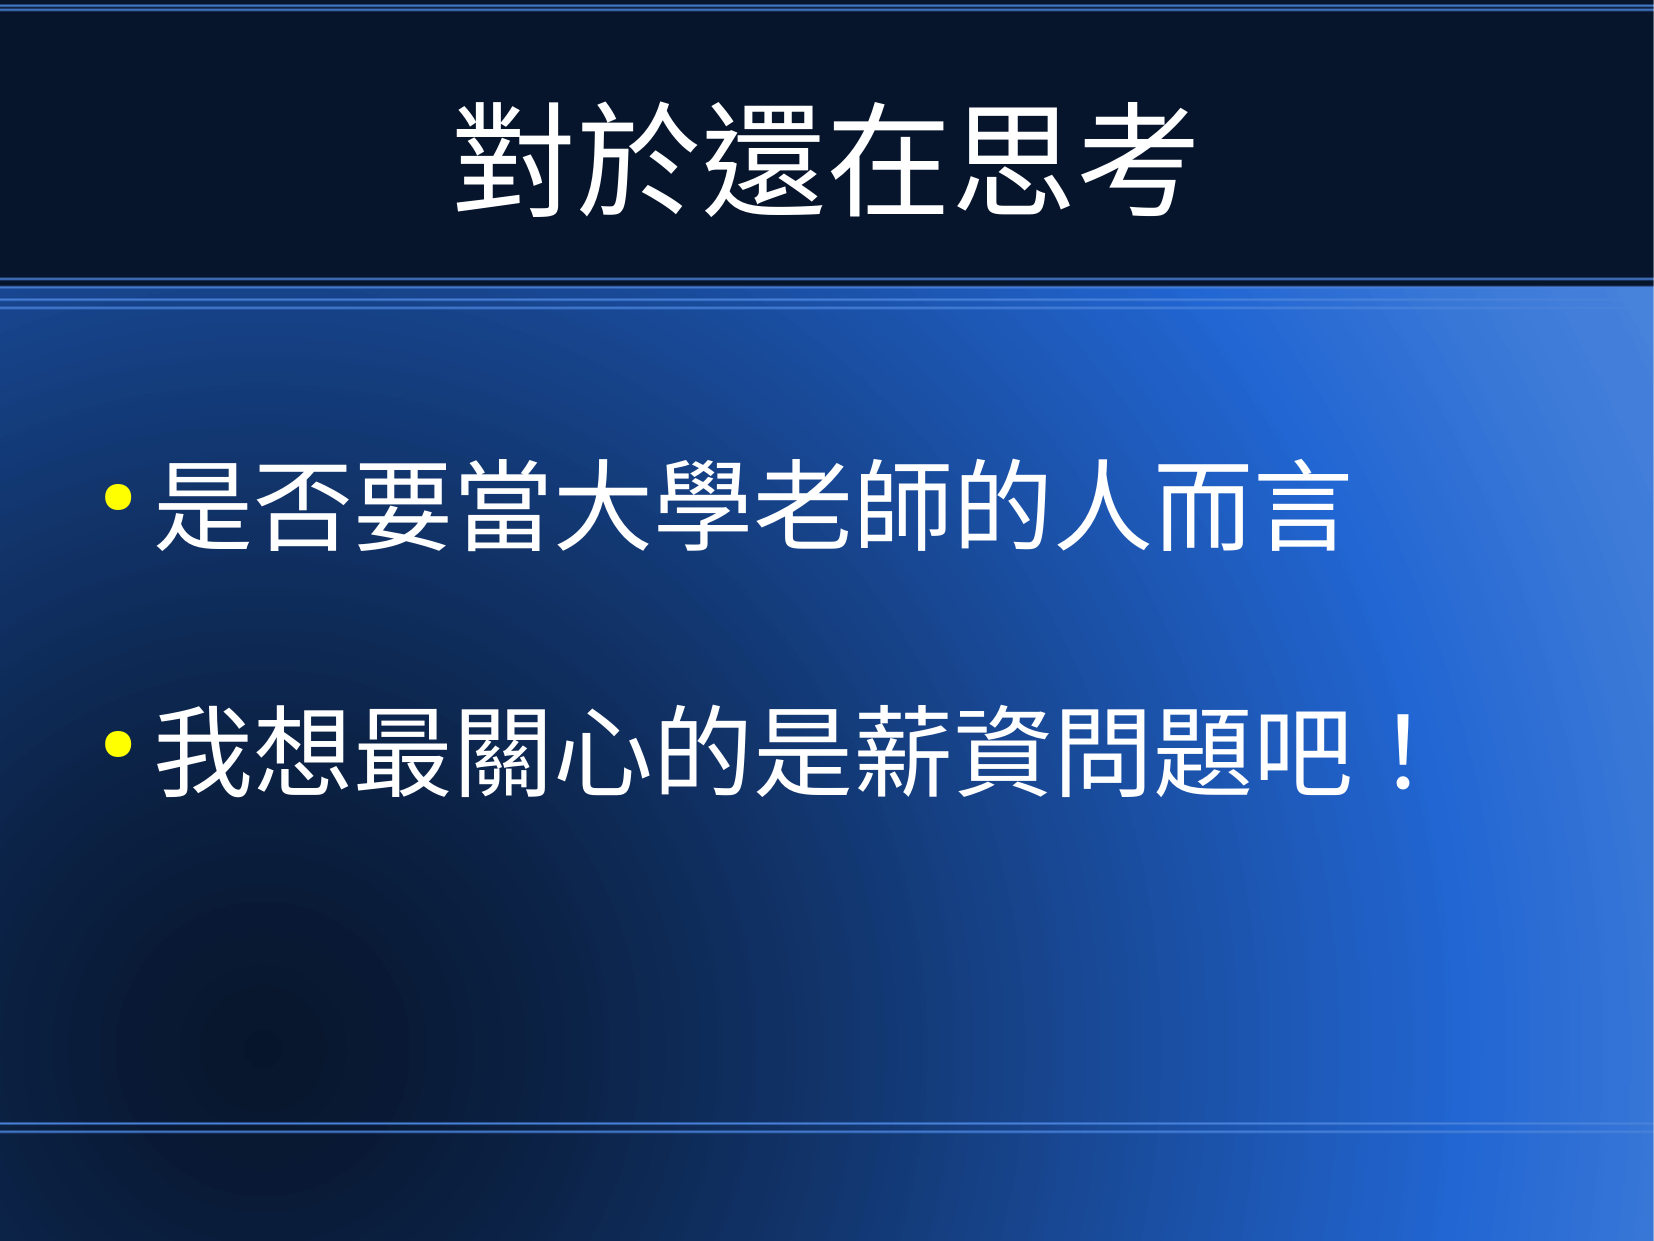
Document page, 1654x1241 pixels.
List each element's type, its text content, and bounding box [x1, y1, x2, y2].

picture [0, 0, 1654, 1241]
list 是否要當大學老師的人而言 我想最關心的是薪資問題吧！ [82, 355, 1571, 1241]
title 對於還在思考 [82, 49, 1571, 257]
